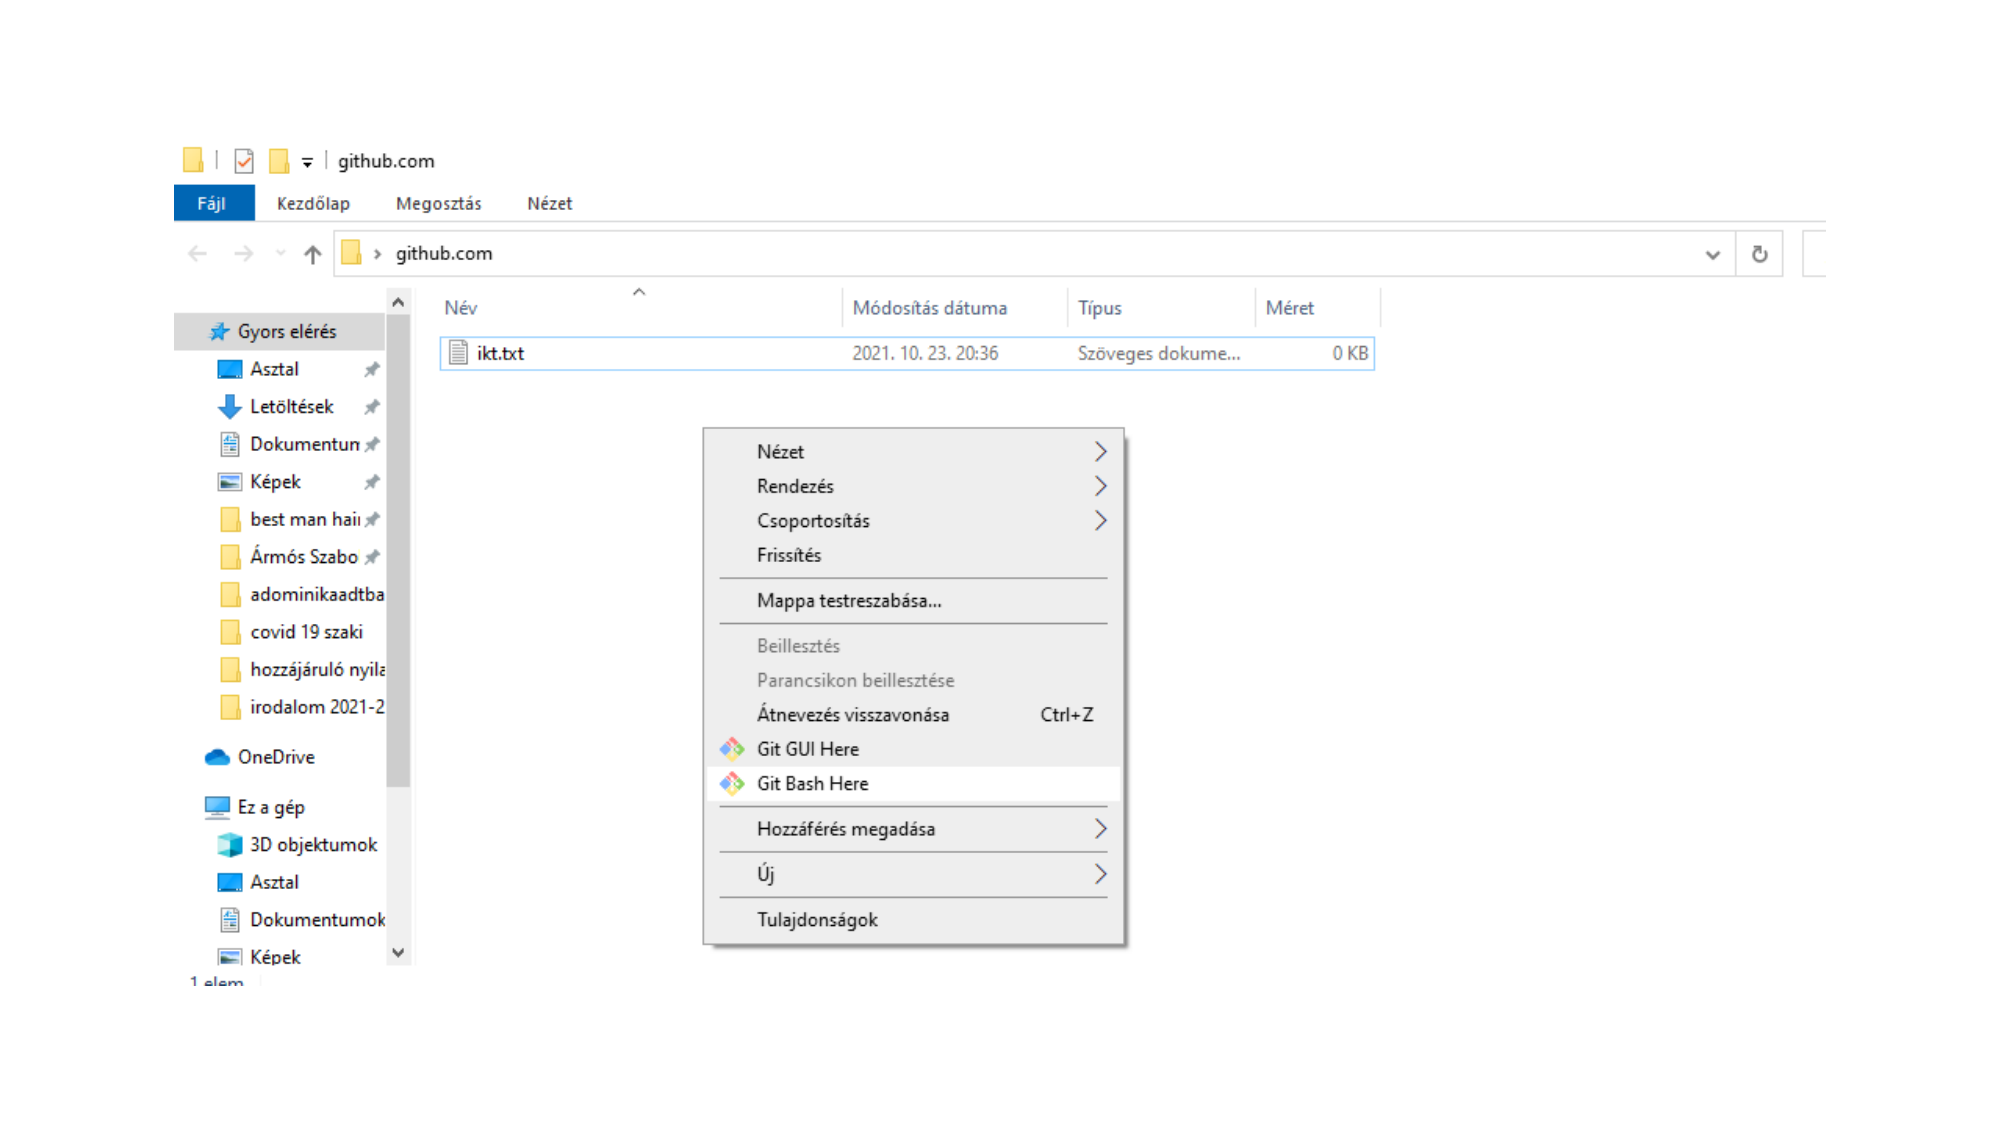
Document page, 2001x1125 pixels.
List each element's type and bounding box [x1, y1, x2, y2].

picture [174, 139, 1826, 986]
